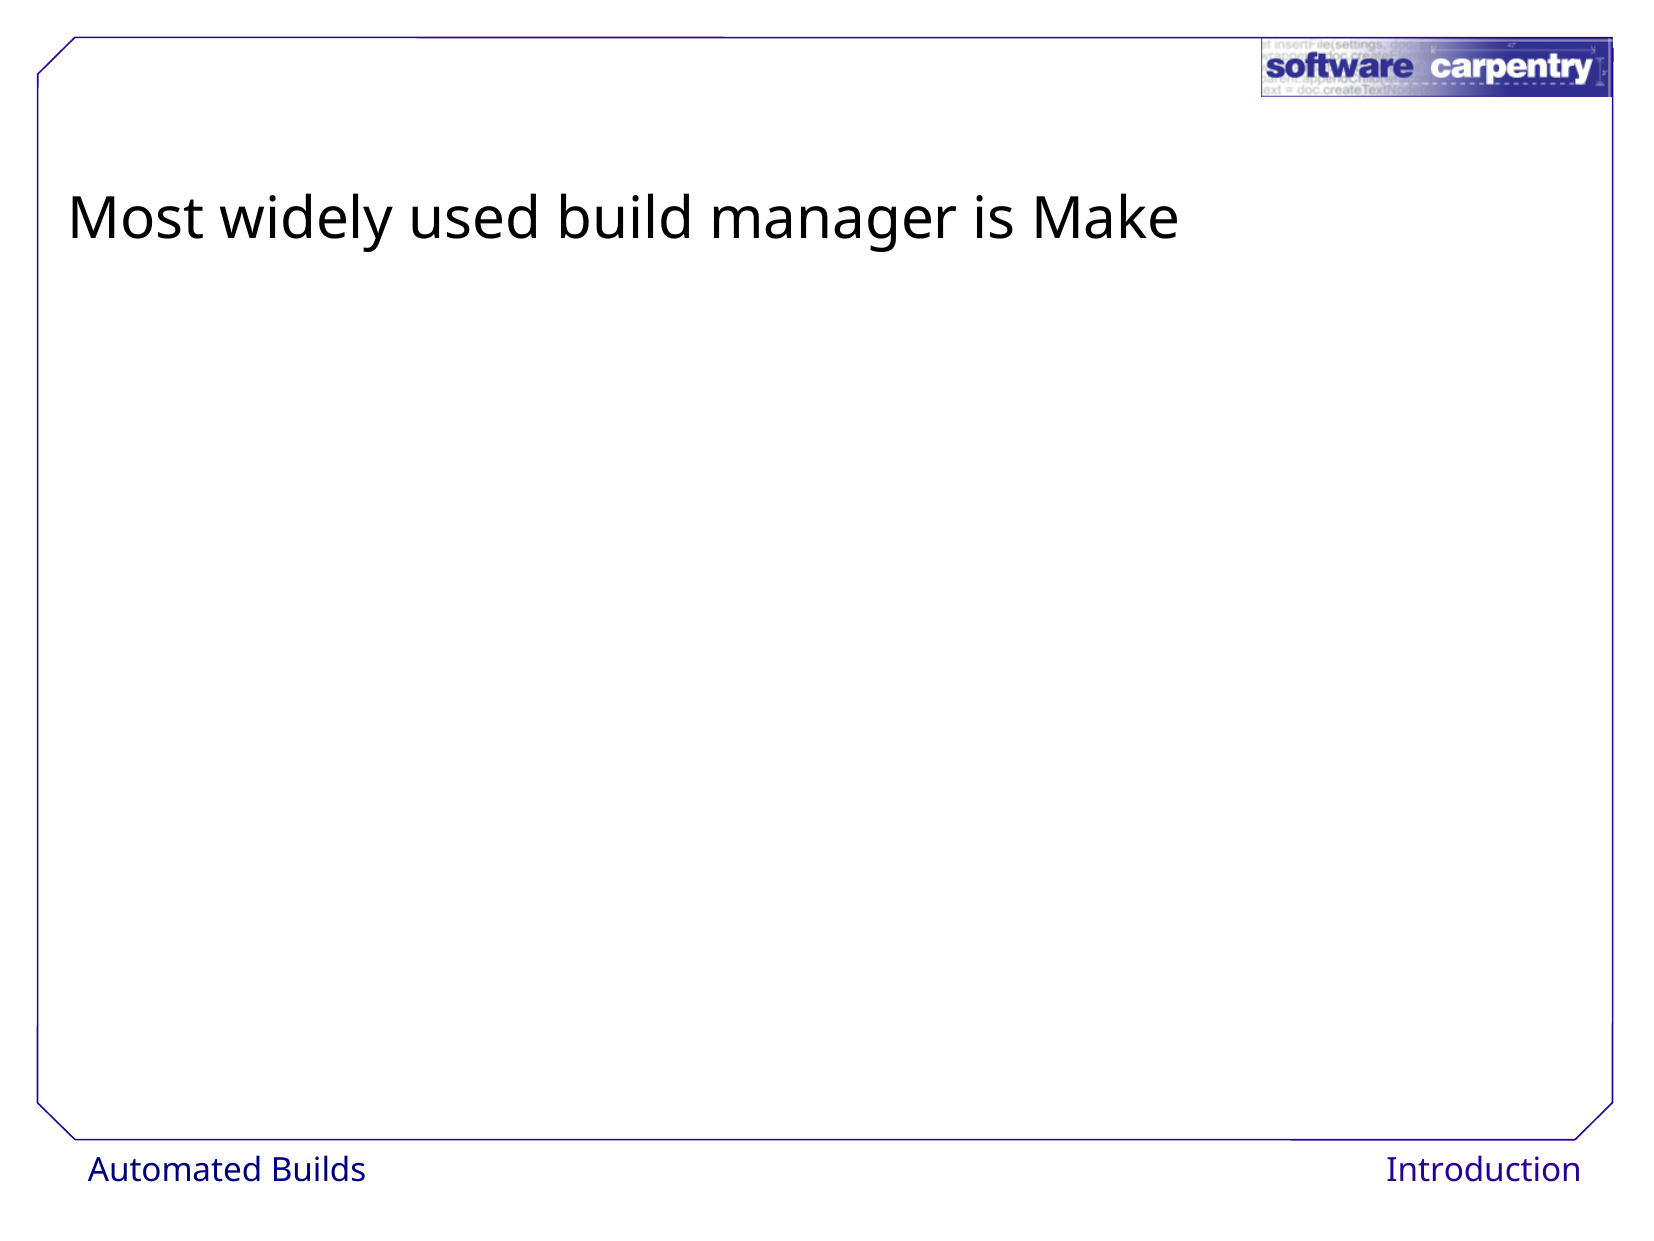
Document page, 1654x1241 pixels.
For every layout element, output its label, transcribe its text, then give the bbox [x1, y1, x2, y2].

picture [1261, 39, 1613, 97]
text_box Most widely used build manager is Make [52, 138, 1346, 259]
